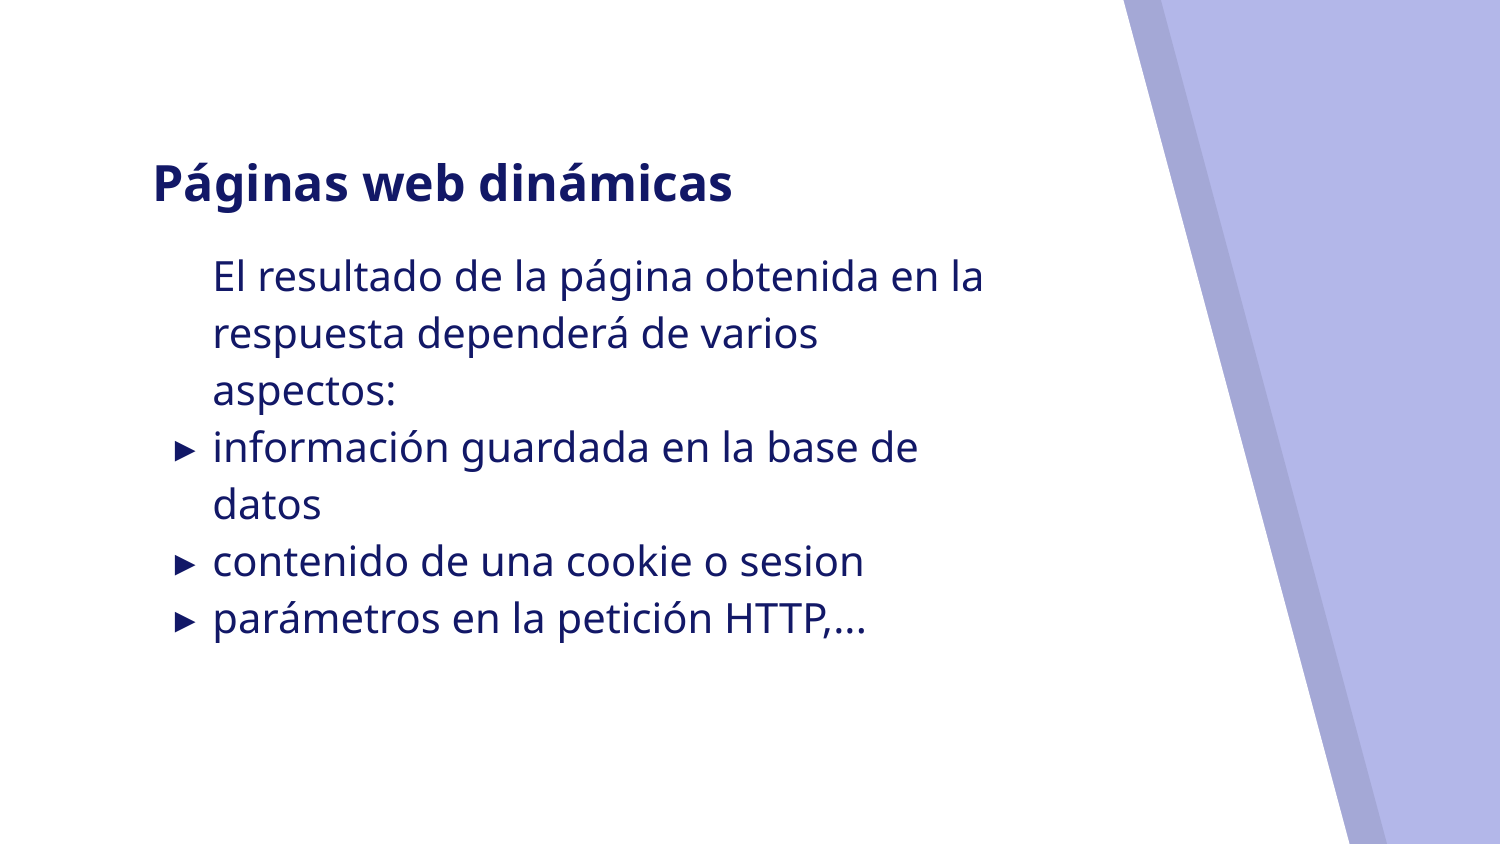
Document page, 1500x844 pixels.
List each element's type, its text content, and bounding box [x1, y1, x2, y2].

title Páginas web dinámicas [137, 146, 1011, 227]
list El resultado de la página obtenida en la respuesta dependerá de varios aspectos: información guardada en la base de datos contenido de una cookie o sesion parámetros en la petición HTTP,... [137, 246, 1011, 781]
